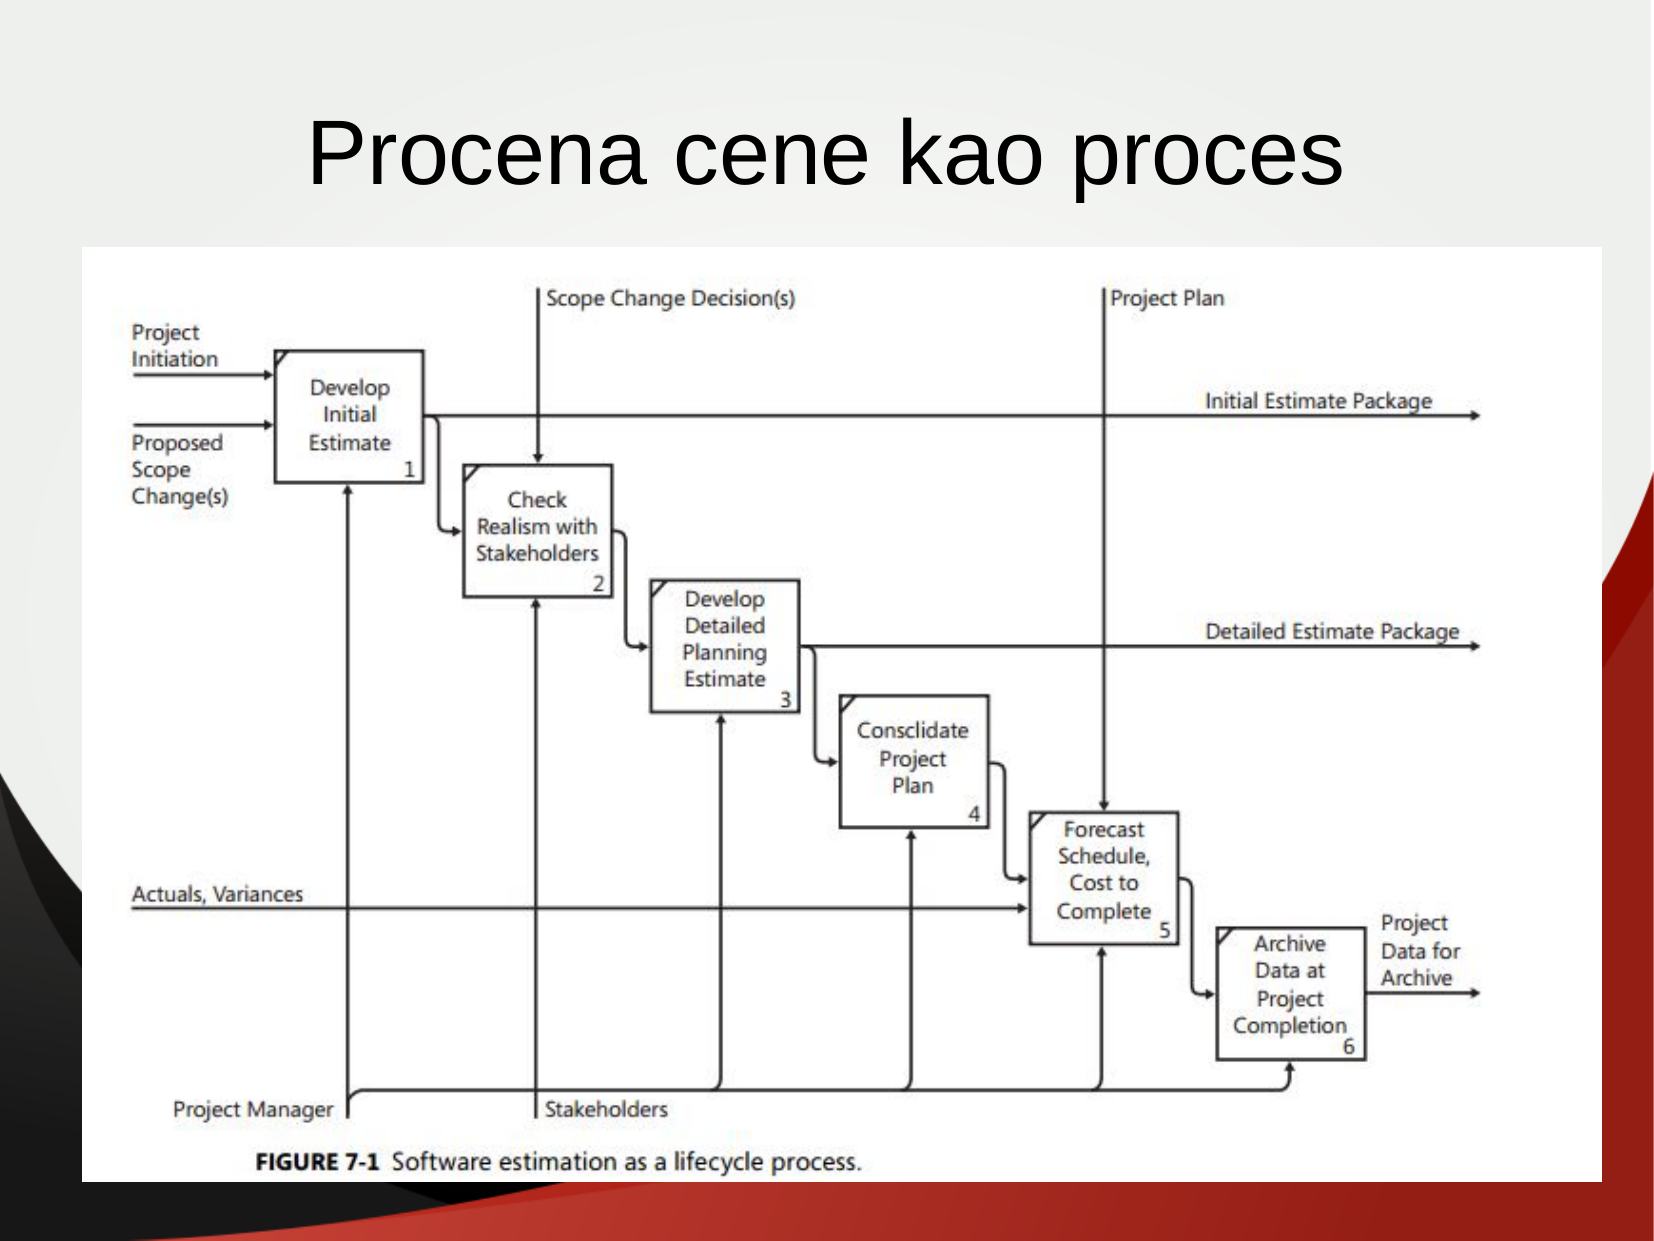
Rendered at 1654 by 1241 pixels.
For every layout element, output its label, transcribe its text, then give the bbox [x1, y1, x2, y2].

picture [0, 0, 1654, 1241]
title Procena cene kao proces [82, 49, 1571, 247]
